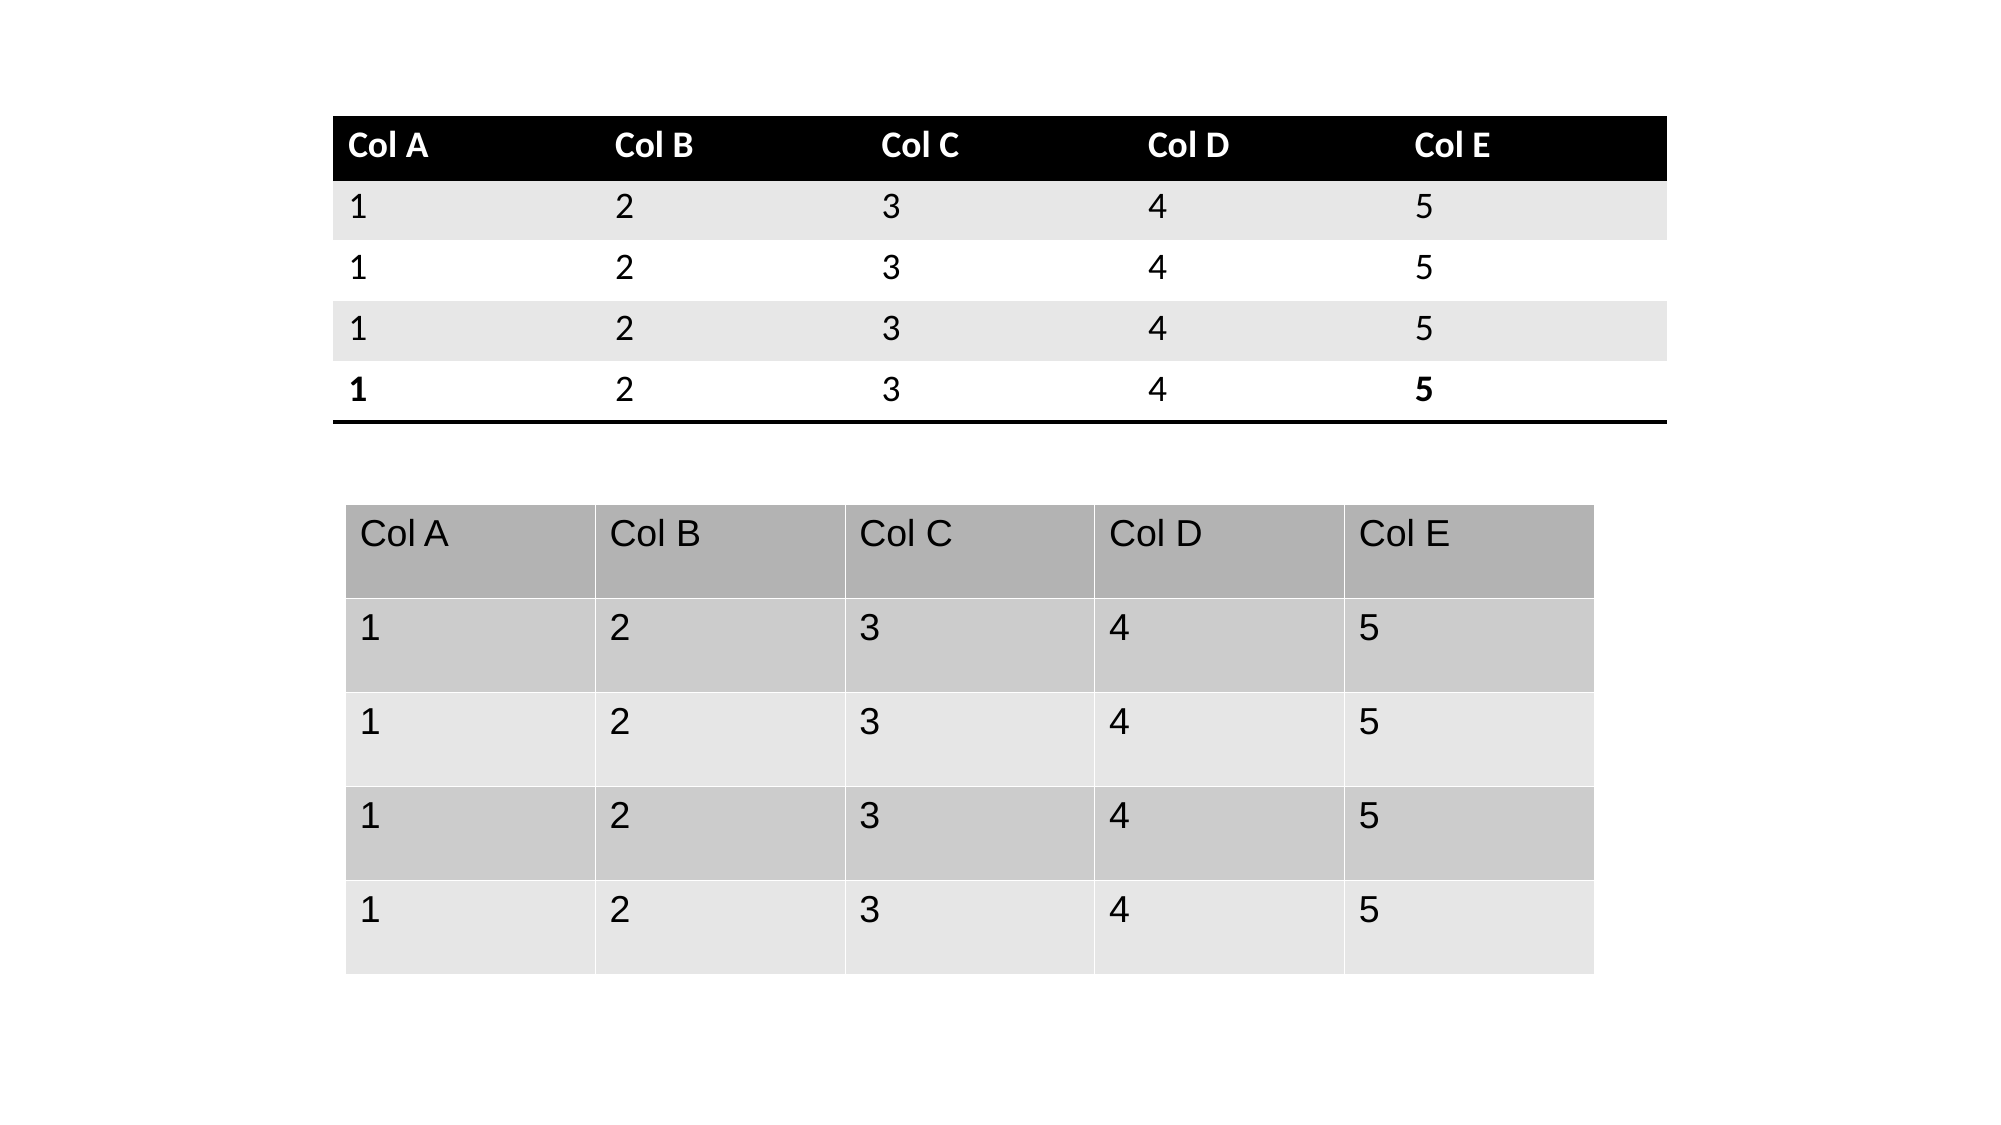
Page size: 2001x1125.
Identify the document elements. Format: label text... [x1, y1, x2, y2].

table_cell 1 [333, 361, 600, 420]
table_cell 5 [1400, 361, 1667, 420]
table_cell 5 [1400, 181, 1667, 240]
table_header Col A [346, 505, 595, 598]
table_cell 1 [346, 599, 595, 692]
table_cell 2 [596, 787, 845, 880]
table_cell 3 [867, 181, 1133, 240]
table_header Col C [867, 120, 1133, 177]
table_cell 1 [346, 881, 595, 974]
table_cell 3 [867, 301, 1133, 361]
table_cell 4 [1133, 240, 1400, 301]
table_header Col B [600, 120, 867, 177]
table_cell 2 [596, 693, 845, 786]
table_cell 2 [596, 881, 845, 974]
table_header Col E [1345, 505, 1594, 598]
table_cell 3 [846, 881, 1094, 974]
table_header Col E [1400, 120, 1667, 177]
table_cell 5 [1345, 787, 1594, 880]
table_header Col D [1095, 505, 1344, 598]
table_cell 4 [1095, 881, 1344, 974]
table_cell 2 [600, 301, 867, 361]
table_cell 3 [846, 787, 1094, 880]
table_cell 4 [1095, 787, 1344, 880]
table_cell 4 [1133, 361, 1400, 420]
table_cell 4 [1095, 599, 1344, 692]
table_cell 3 [846, 599, 1094, 692]
table_cell 2 [600, 181, 867, 240]
table_header Col A [333, 120, 600, 177]
table_cell 5 [1345, 599, 1594, 692]
table_cell 2 [596, 599, 845, 692]
table_header Col C [846, 505, 1094, 598]
table_cell 1 [333, 181, 600, 240]
table_cell 4 [1133, 181, 1400, 240]
table_cell 2 [600, 361, 867, 420]
table_cell 3 [867, 240, 1133, 301]
table_cell 1 [333, 301, 600, 361]
table_cell 4 [1095, 693, 1344, 786]
table_cell 2 [600, 240, 867, 301]
table_cell 1 [346, 693, 595, 786]
table_cell 5 [1400, 301, 1667, 361]
table_header Col B [596, 505, 845, 598]
table_cell 1 [346, 787, 595, 880]
table_cell 4 [1133, 301, 1400, 361]
table_cell 5 [1400, 240, 1667, 301]
table_cell 5 [1345, 693, 1594, 786]
table_cell 1 [333, 240, 600, 301]
table_cell 3 [867, 361, 1133, 420]
table_cell 3 [846, 693, 1094, 786]
table_cell 5 [1345, 881, 1594, 974]
table_header Col D [1133, 120, 1400, 177]
